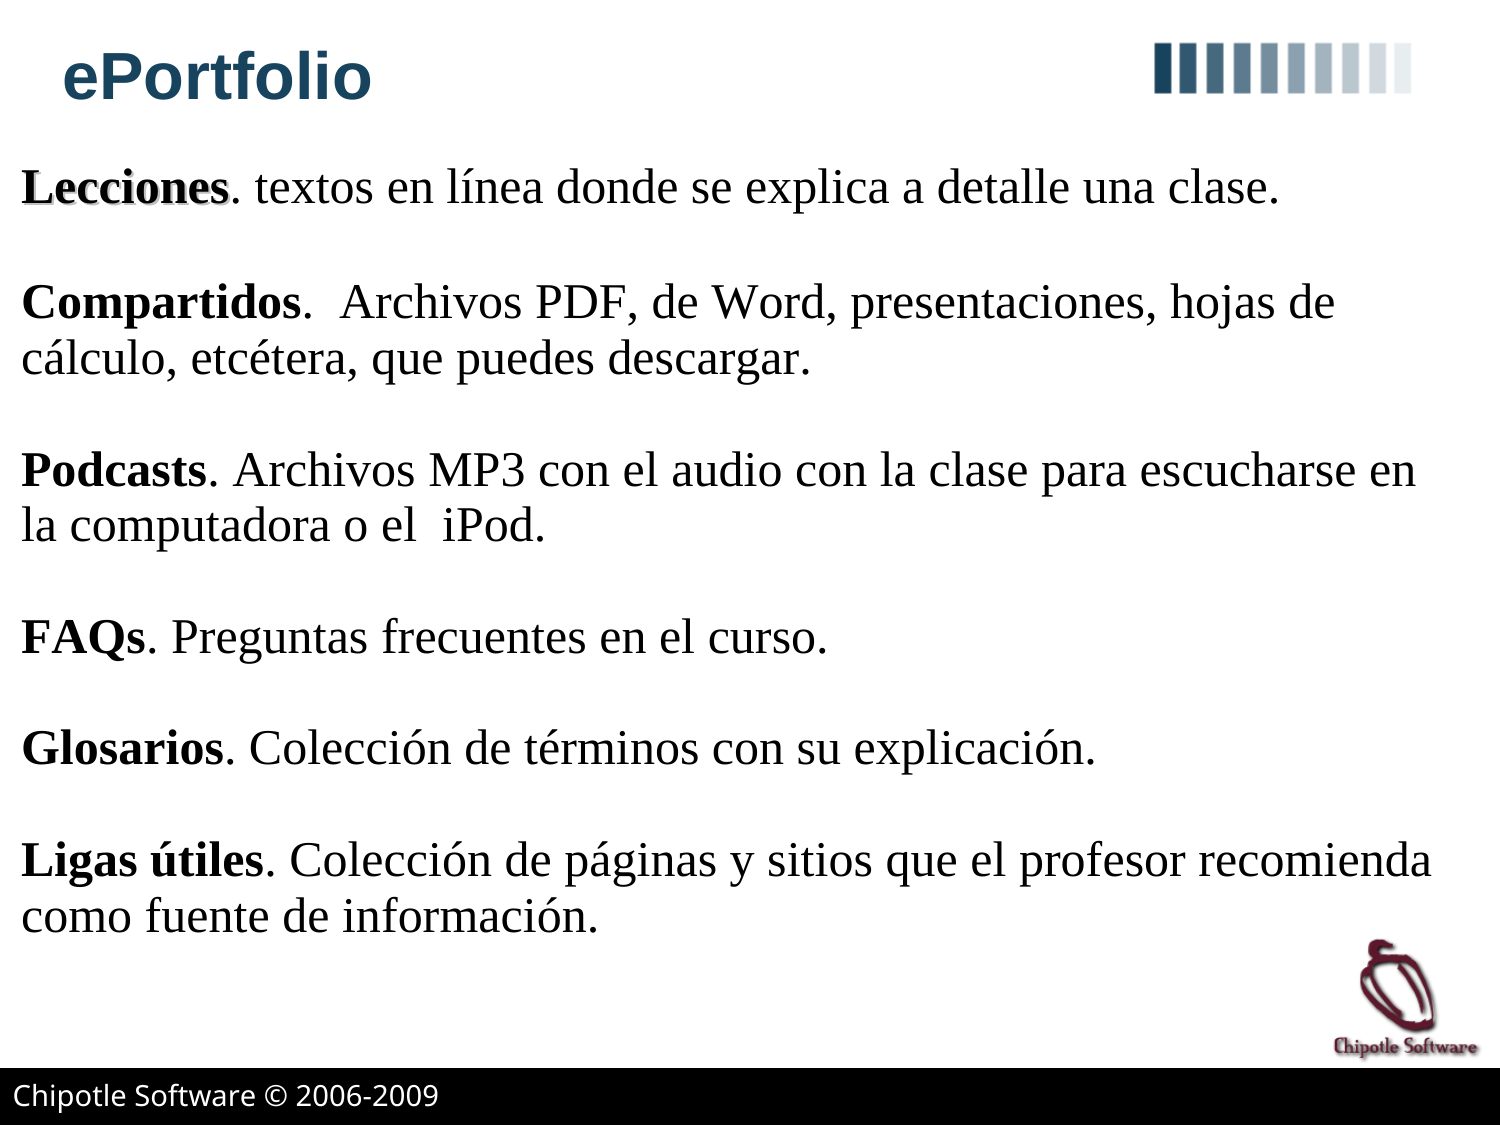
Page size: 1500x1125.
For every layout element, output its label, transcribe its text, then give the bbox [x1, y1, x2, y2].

picture [1126, 29, 1447, 117]
text_box Lecciones. textos en línea donde se explica a detalle una clase. Compartidos. Archivos PDF, de Word, presentaciones, hojas de cálculo, etcétera, que puedes descargar. Podcasts. Archivos MP3 con el audio con la clase para escucharse en la computadora o el iPod. FAQs. Preguntas frecuentes en el curso. Glosarios. Colección de términos con su explicación. Ligas útiles. Colección de páginas y sitios que el profesor recomienda como fuente de información. [6, 147, 1477, 992]
title ePortfolio [62, 35, 1276, 115]
picture [1316, 927, 1493, 1075]
